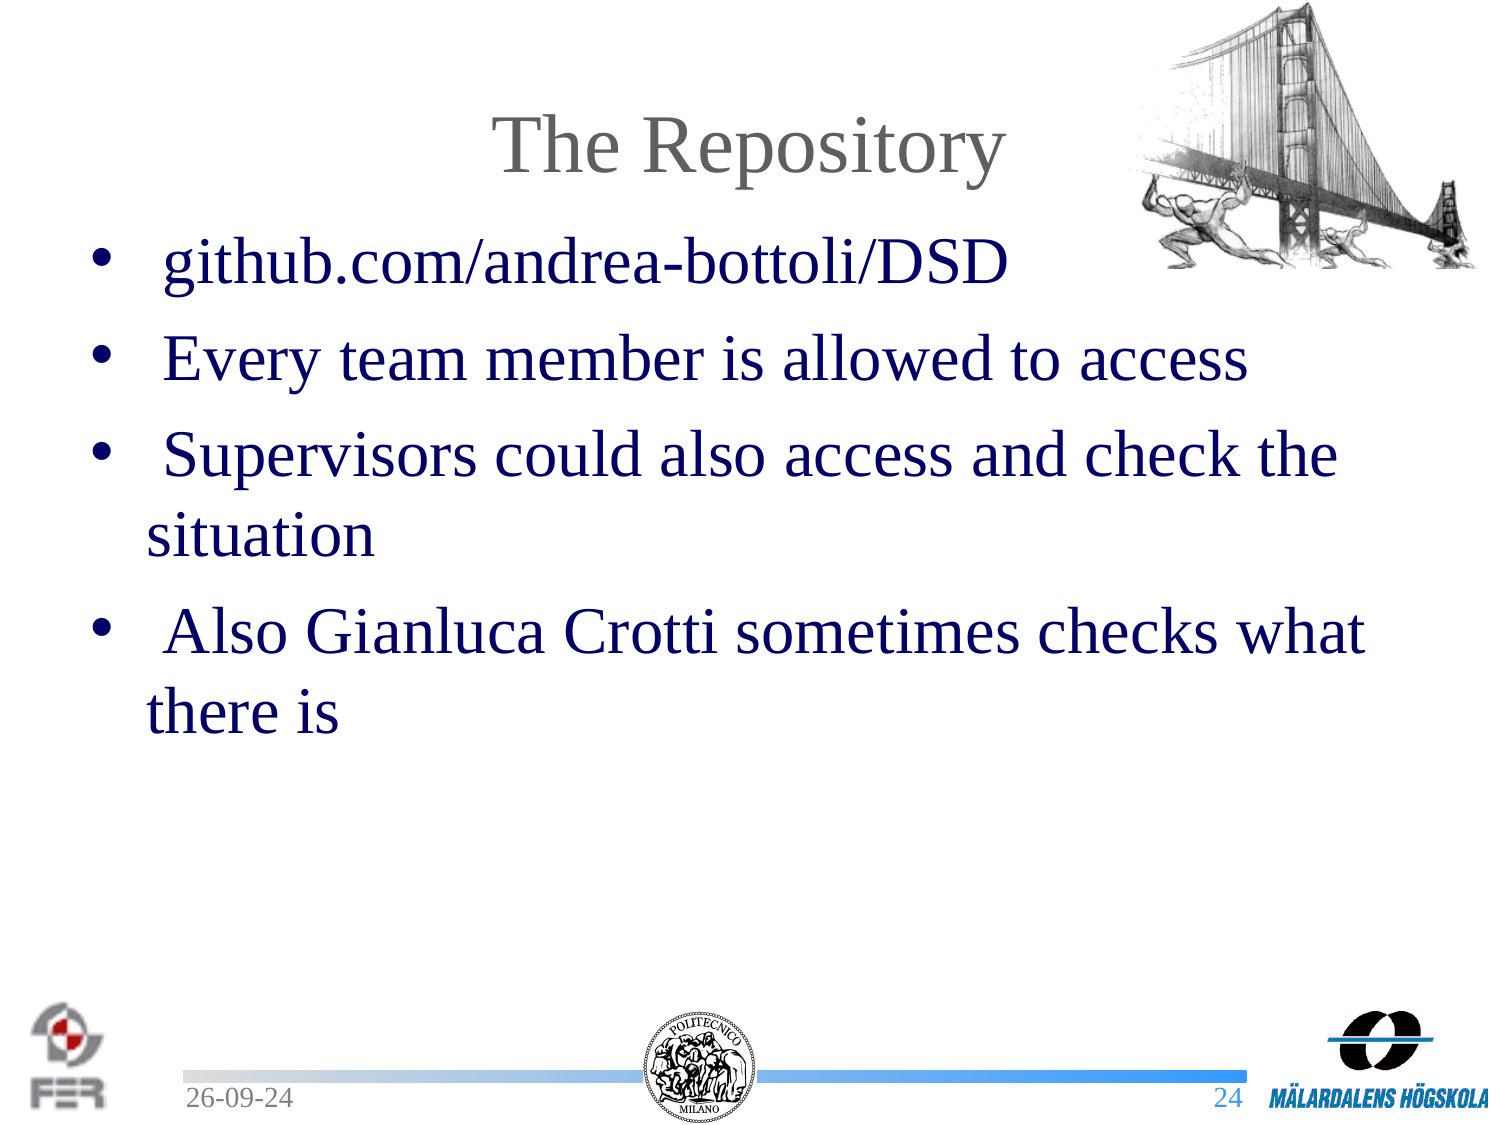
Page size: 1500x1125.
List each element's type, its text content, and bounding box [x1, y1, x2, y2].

text_box 13-11-06 [171, 1070, 396, 1114]
picture [1269, 1011, 1488, 1108]
text_box <numero> [1186, 1070, 1258, 1114]
title The Repository [75, 45, 1122, 209]
picture [1122, 0, 1477, 269]
picture [29, 987, 107, 1125]
picture [1368, 1093, 1374, 1104]
picture [643, 1011, 757, 1123]
picture [1454, 1091, 1459, 1108]
picture [1435, 1096, 1441, 1104]
list github.com/andrea-bottoli/DSD Every team member is allowed to access Supervisors could also access and check the situation Also Gianluca Crotti sometimes checks what there is [75, 209, 1426, 952]
